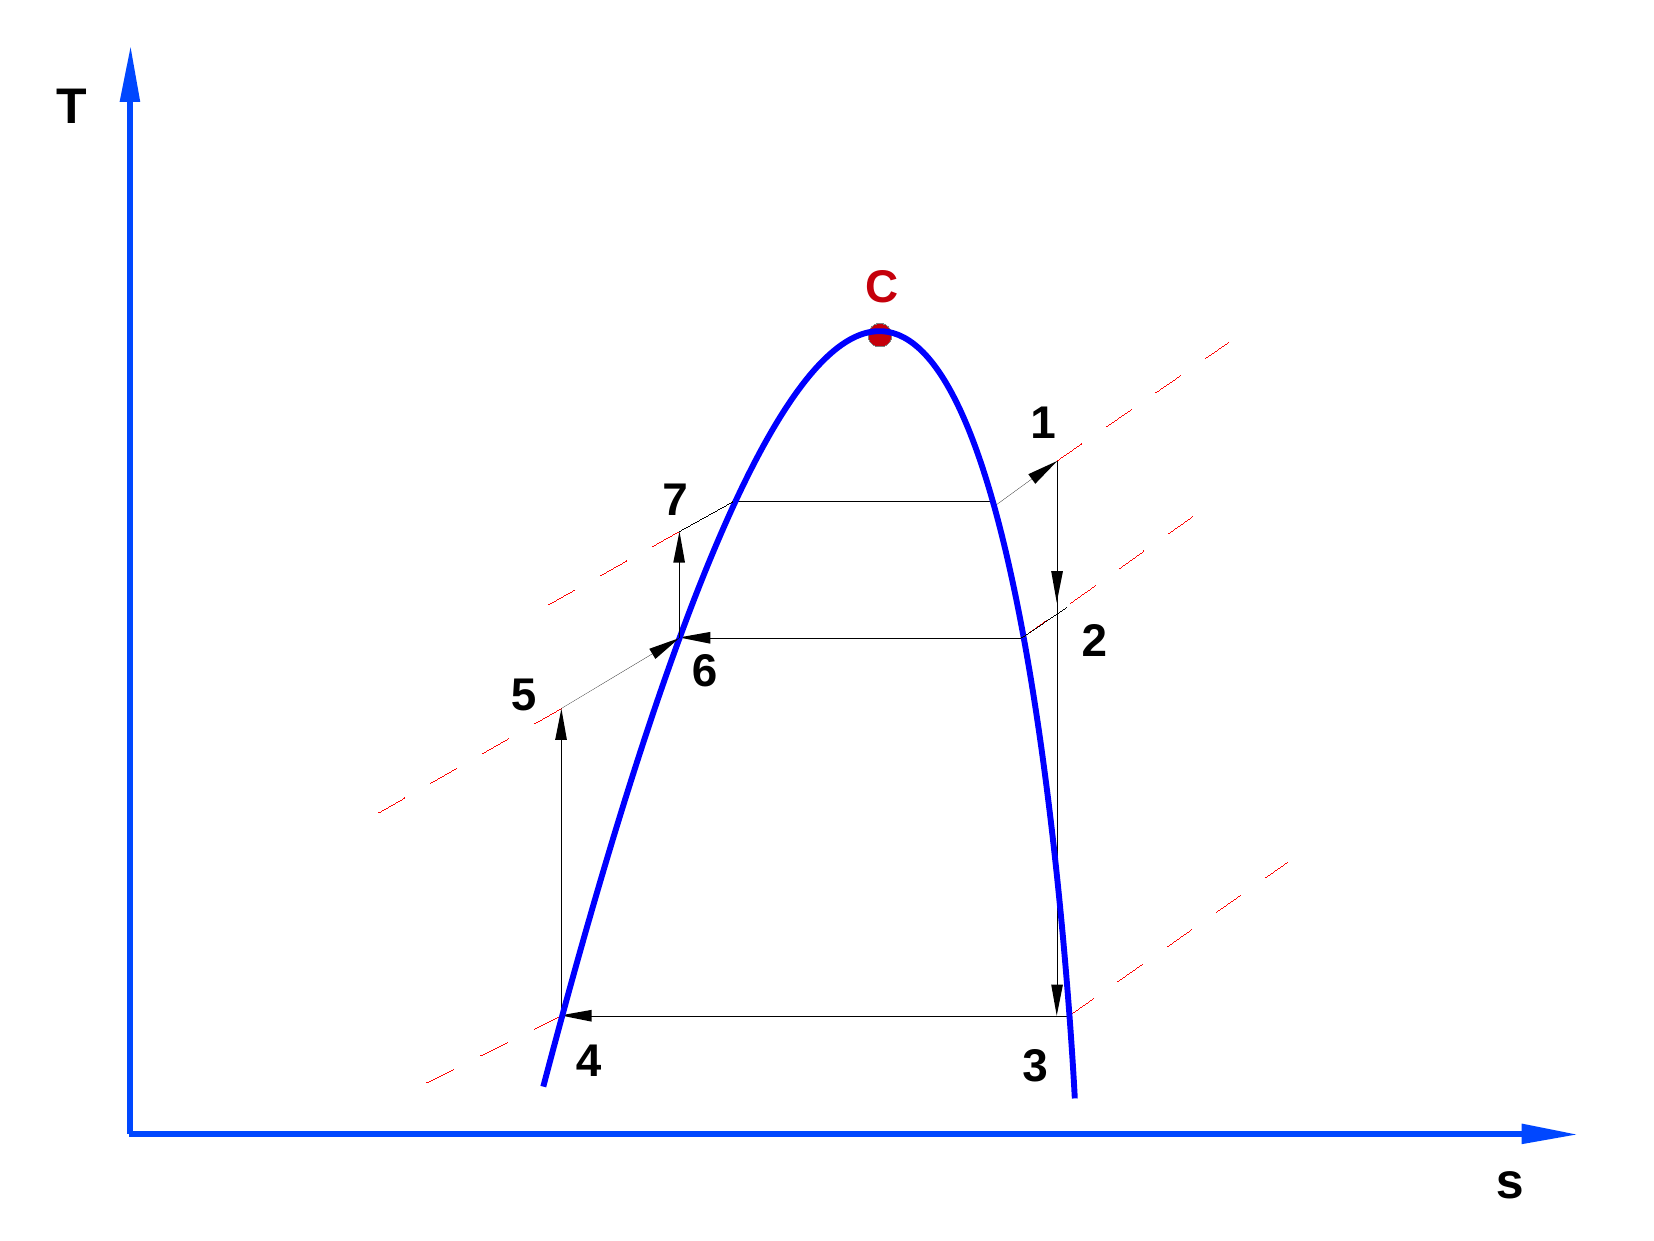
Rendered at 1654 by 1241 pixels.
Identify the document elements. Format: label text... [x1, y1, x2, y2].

text_box 2 [1066, 607, 1123, 674]
text_box 6 [677, 637, 733, 704]
text_box 5 [496, 661, 552, 728]
text_box s [1481, 1145, 1539, 1217]
text_box 4 [561, 1027, 617, 1094]
text_box 7 [647, 466, 703, 533]
text_box [868, 335, 892, 347]
text_box T [41, 70, 102, 142]
text_box [869, 323, 891, 329]
text_box C [850, 253, 914, 321]
text_box 3 [1007, 1032, 1063, 1099]
text_box 1 [1015, 389, 1071, 456]
